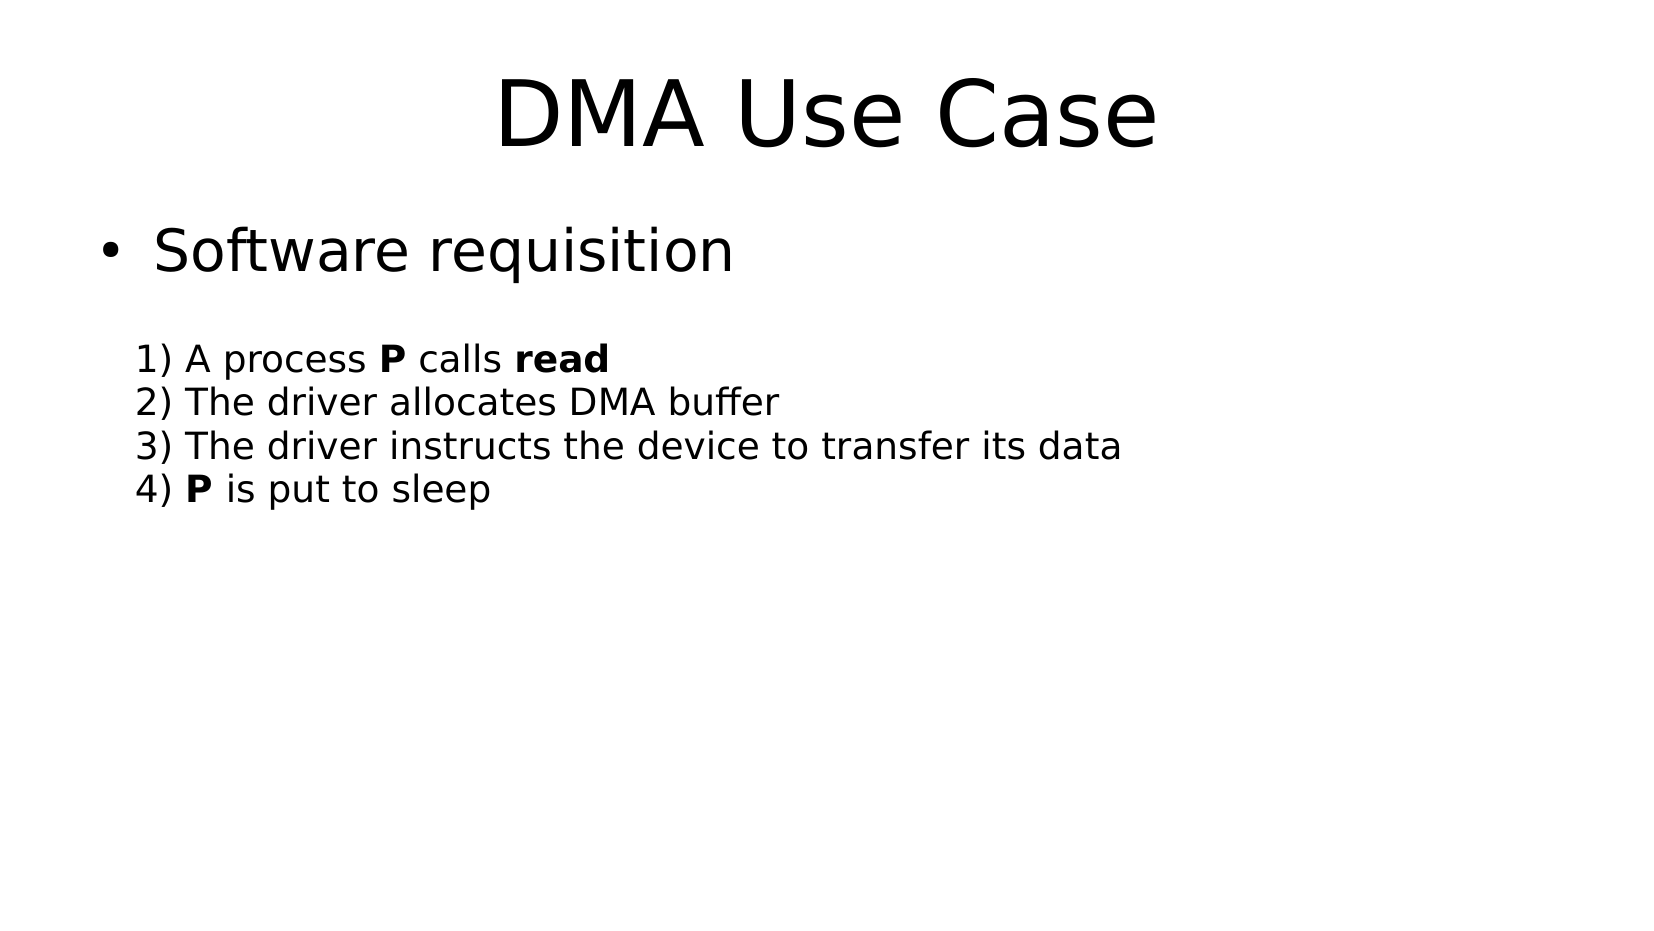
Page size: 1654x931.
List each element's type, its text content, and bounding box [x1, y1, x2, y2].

text_box 1) A process P calls read 2) The driver allocates DMA buffer 3) The driver instructs the device to transfer its data 4) P is put to sleep [120, 330, 1139, 519]
title DMA Use Case [82, 37, 1571, 193]
list Software requisition [82, 217, 1571, 301]
